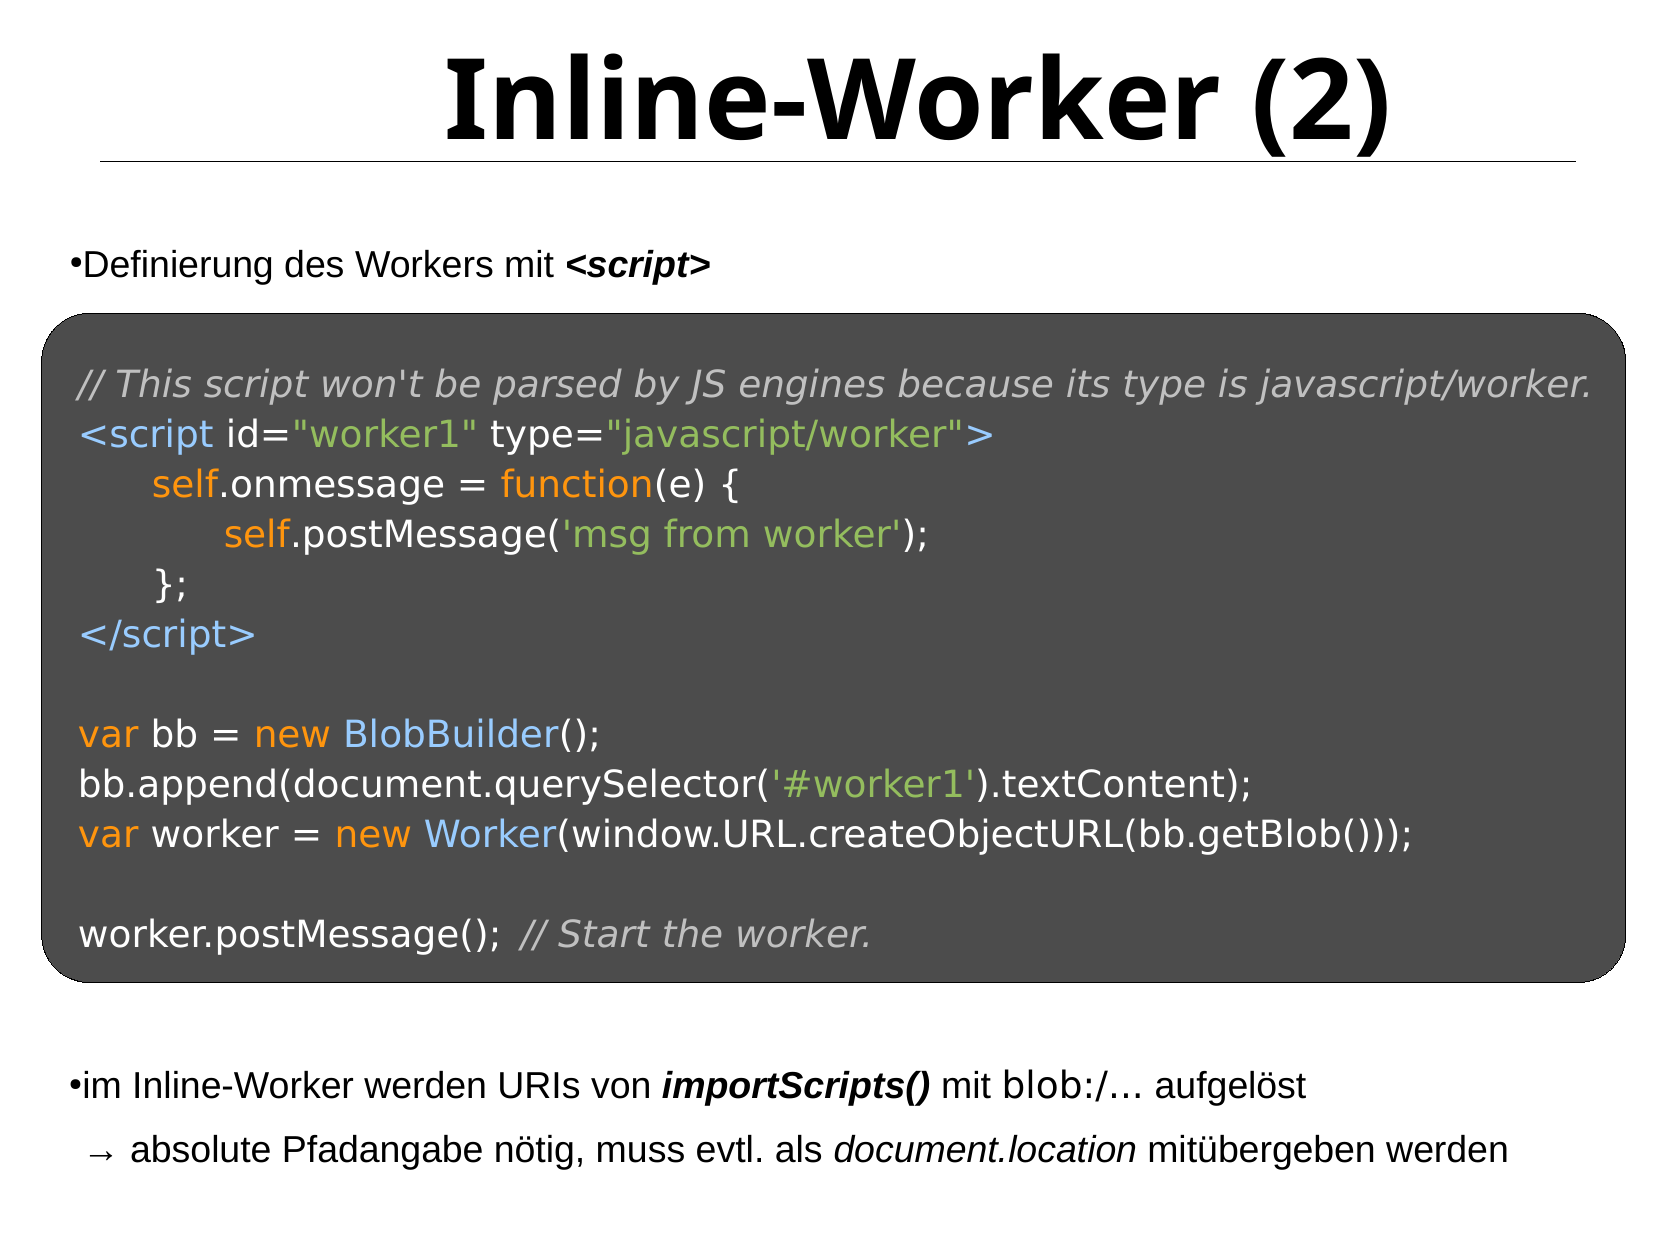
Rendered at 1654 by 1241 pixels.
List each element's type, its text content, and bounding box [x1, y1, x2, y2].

text_box [41, 313, 1625, 983]
text_box // This script won't be parsed by JS engines because its type is javascript/worker. <script id="worker1" type="javascript/worker"> self.onmessage = function(e) { self.postMessage('msg from worker'); }; </script> var bb = new BlobBuilder(); bb.append(document.querySelector('#worker1').textContent); var worker = new Worker(window.URL.createObjectURL(bb.getBlob())); worker.postMessage(); // Start the worker. [63, 349, 1654, 958]
text_box Inline-Worker (2) [429, 11, 1452, 161]
text_box Definierung des Workers mit <script> [54, 235, 1628, 294]
text_box im Inline-Worker werden URIs von importScripts() mit blob:/... aufgelöst → absolute Pfadangabe nötig, muss evtl. als document.location mitübergeben werden [54, 1034, 1627, 1156]
